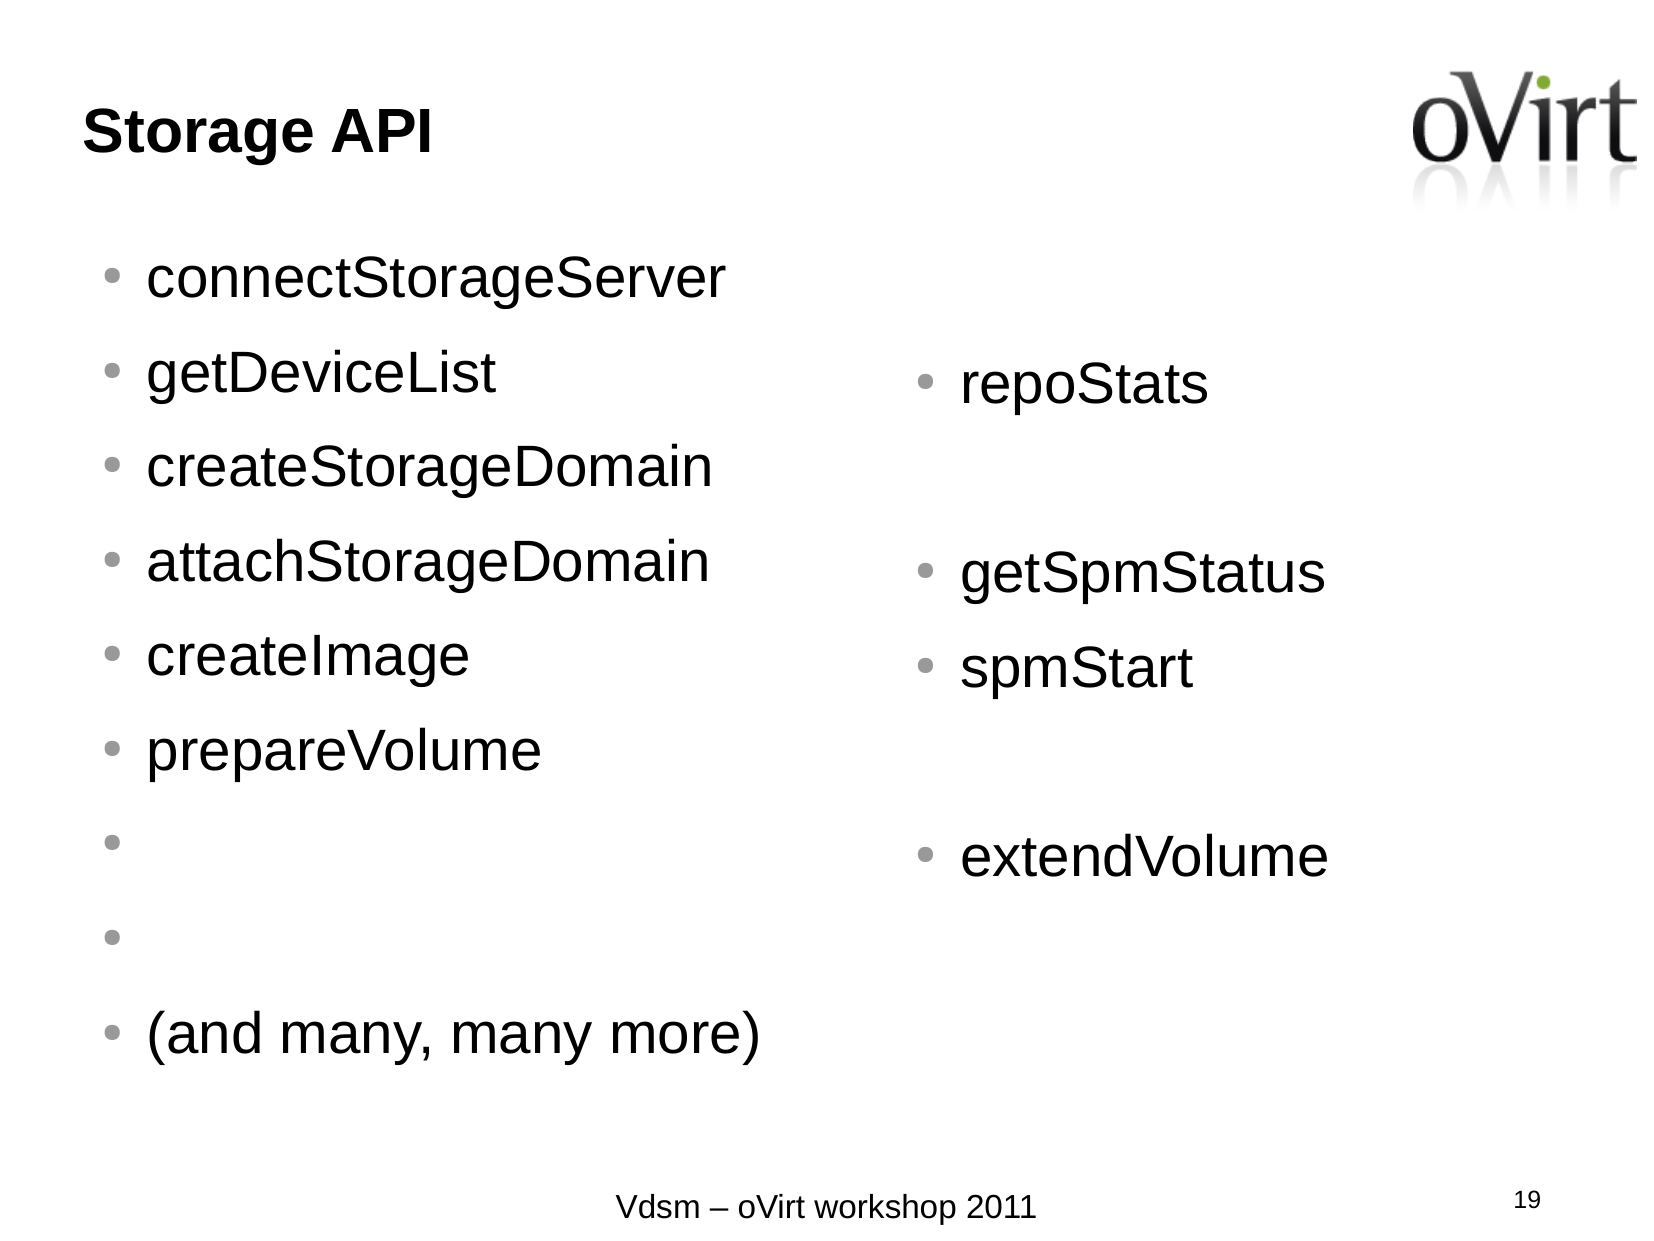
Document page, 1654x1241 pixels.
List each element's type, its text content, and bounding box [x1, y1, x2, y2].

list connectStorageServer getDeviceList createStorageDomain attachStorageDomain createImage prepareVolume (and many, many more) [86, 244, 1576, 1161]
list repoStats getSpmStatus spmStart extendVolume [900, 256, 1463, 1051]
picture [1571, 63, 1637, 212]
title Storage API [82, 37, 1571, 226]
